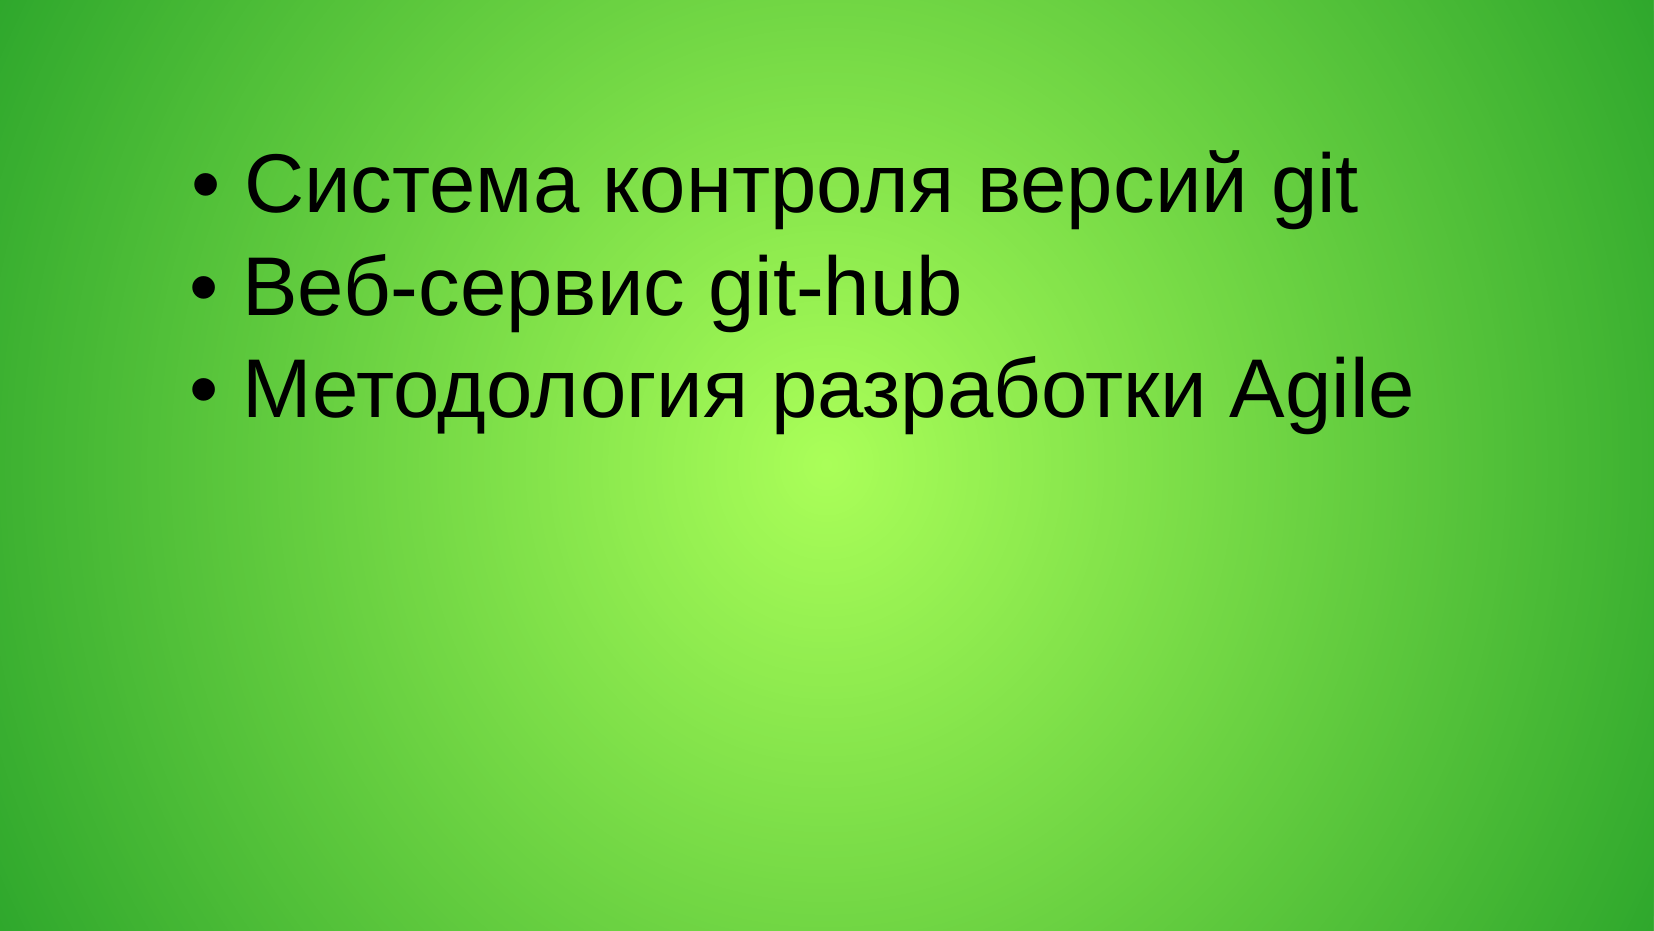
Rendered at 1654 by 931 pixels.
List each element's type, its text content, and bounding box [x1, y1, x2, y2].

text_box • Веб-сервис git-hub [175, 232, 1380, 335]
text_box • Методология разработки Agile [175, 335, 1477, 443]
text_box • Система контроля версий git [177, 129, 1382, 238]
